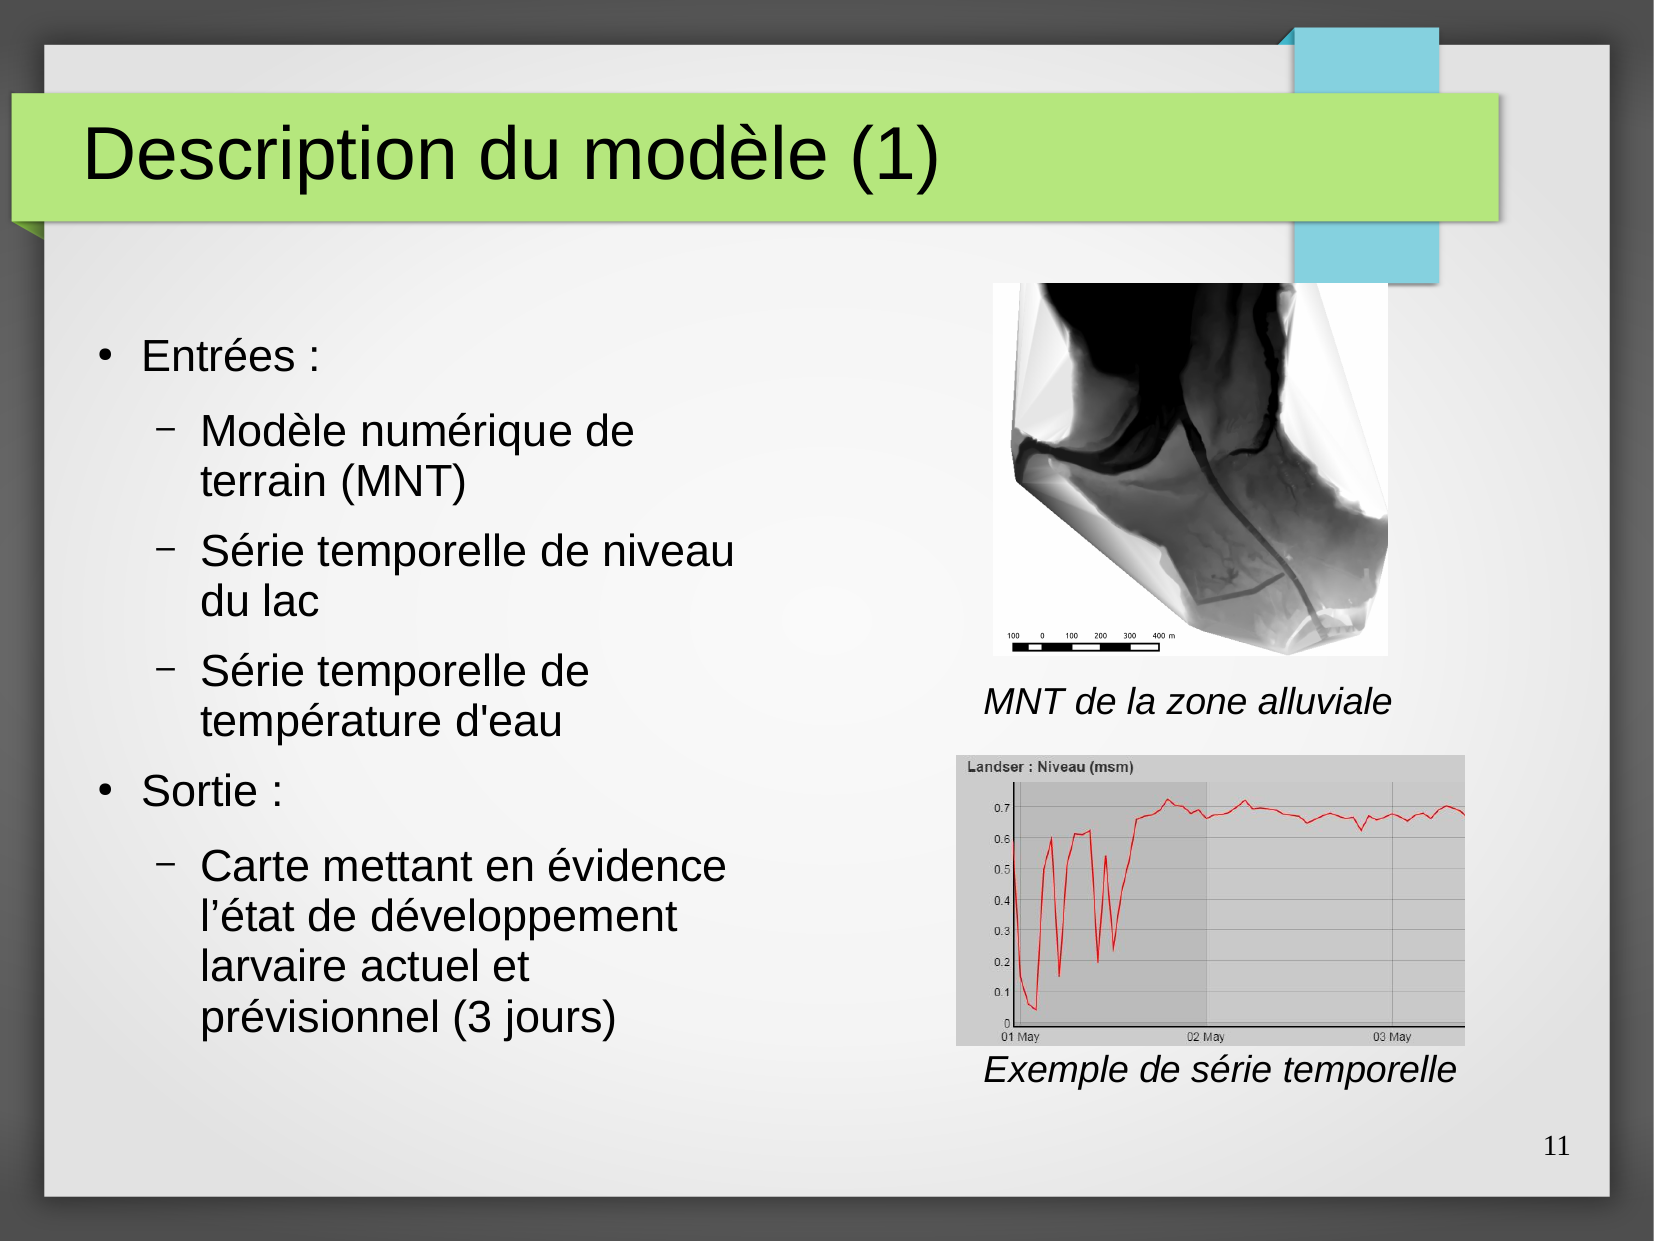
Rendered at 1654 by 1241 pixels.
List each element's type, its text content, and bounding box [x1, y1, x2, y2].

text_box MNT de la zone alluviale [968, 673, 1489, 731]
picture [0, 0, 1654, 1241]
list Entrées : Modèle numérique de terrain (MNT) Série temporelle de niveau du lac Série temporelle de température d'eau Sortie : Carte mettant en évidence l’état de développement larvaire actuel et prévisionnel (3 jours) [82, 330, 768, 1050]
title Description du modèle (1) [82, 94, 1264, 213]
text_box Exemple de série temporelle [968, 1041, 1489, 1099]
